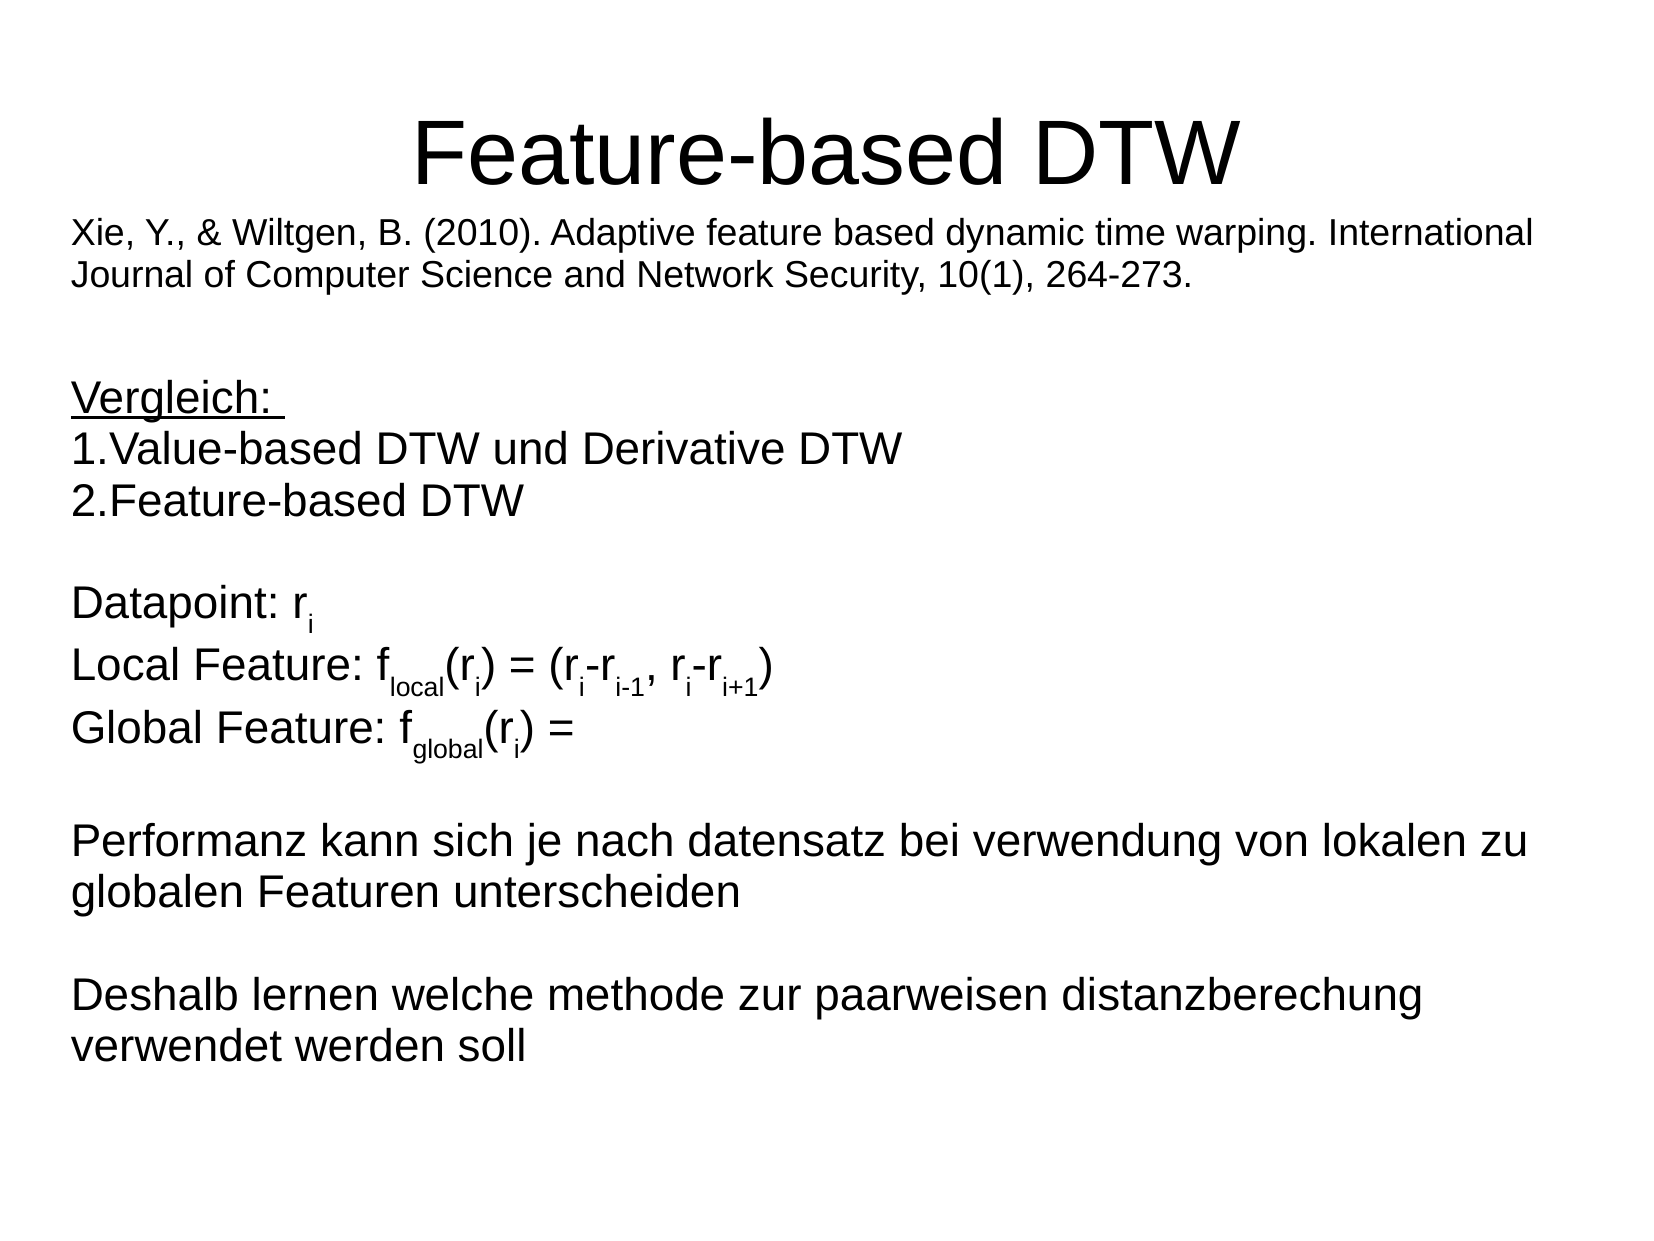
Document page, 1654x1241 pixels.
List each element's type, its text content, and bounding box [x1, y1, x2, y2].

subtitle Xie, Y., & Wiltgen, B. (2010). Adaptive feature based dynamic time warping. International Journal of Computer Science and Network Security, 10(1), 264-273. Vergleich: Value-based DTW und Derivative DTW Feature-based DTW Datapoint: ri Local Feature: flocal(ri) = (ri-ri-1, ri-ri+1) Global Feature: fglobal(ri) = Performanz kann sich je nach datensatz bei verwendung von lokalen zu globalen Featuren unterscheiden Deshalb lernen welche methode zur paarweisen distanzberechung verwendet werden soll [70, 211, 1560, 1212]
title Feature-based DTW [82, 49, 1571, 257]
